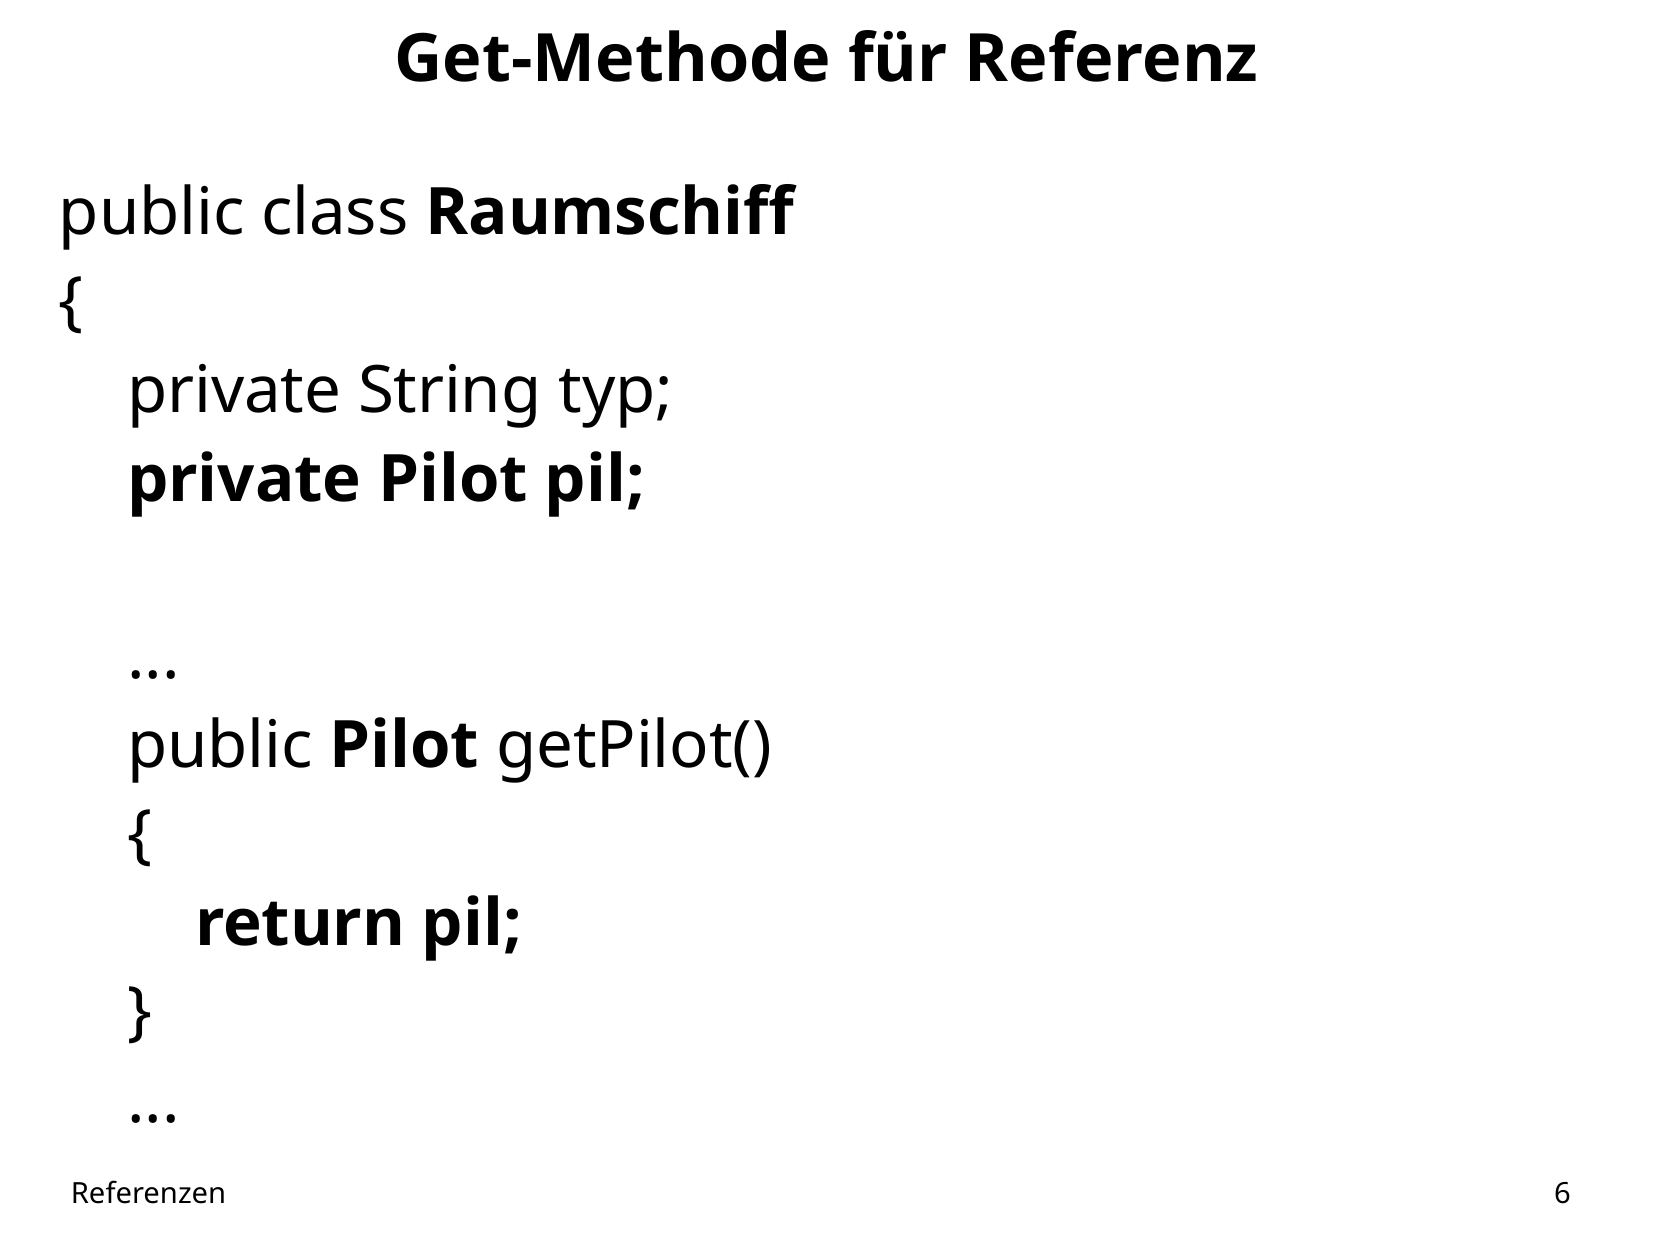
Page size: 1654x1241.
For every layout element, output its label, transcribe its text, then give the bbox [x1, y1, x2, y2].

list public class Raumschiff { private String typ; private Pilot pil; ... public Pilot getPilot() { return pil; } ... [59, 165, 1630, 1146]
title Get-Methode für Referenz [0, 5, 1654, 107]
